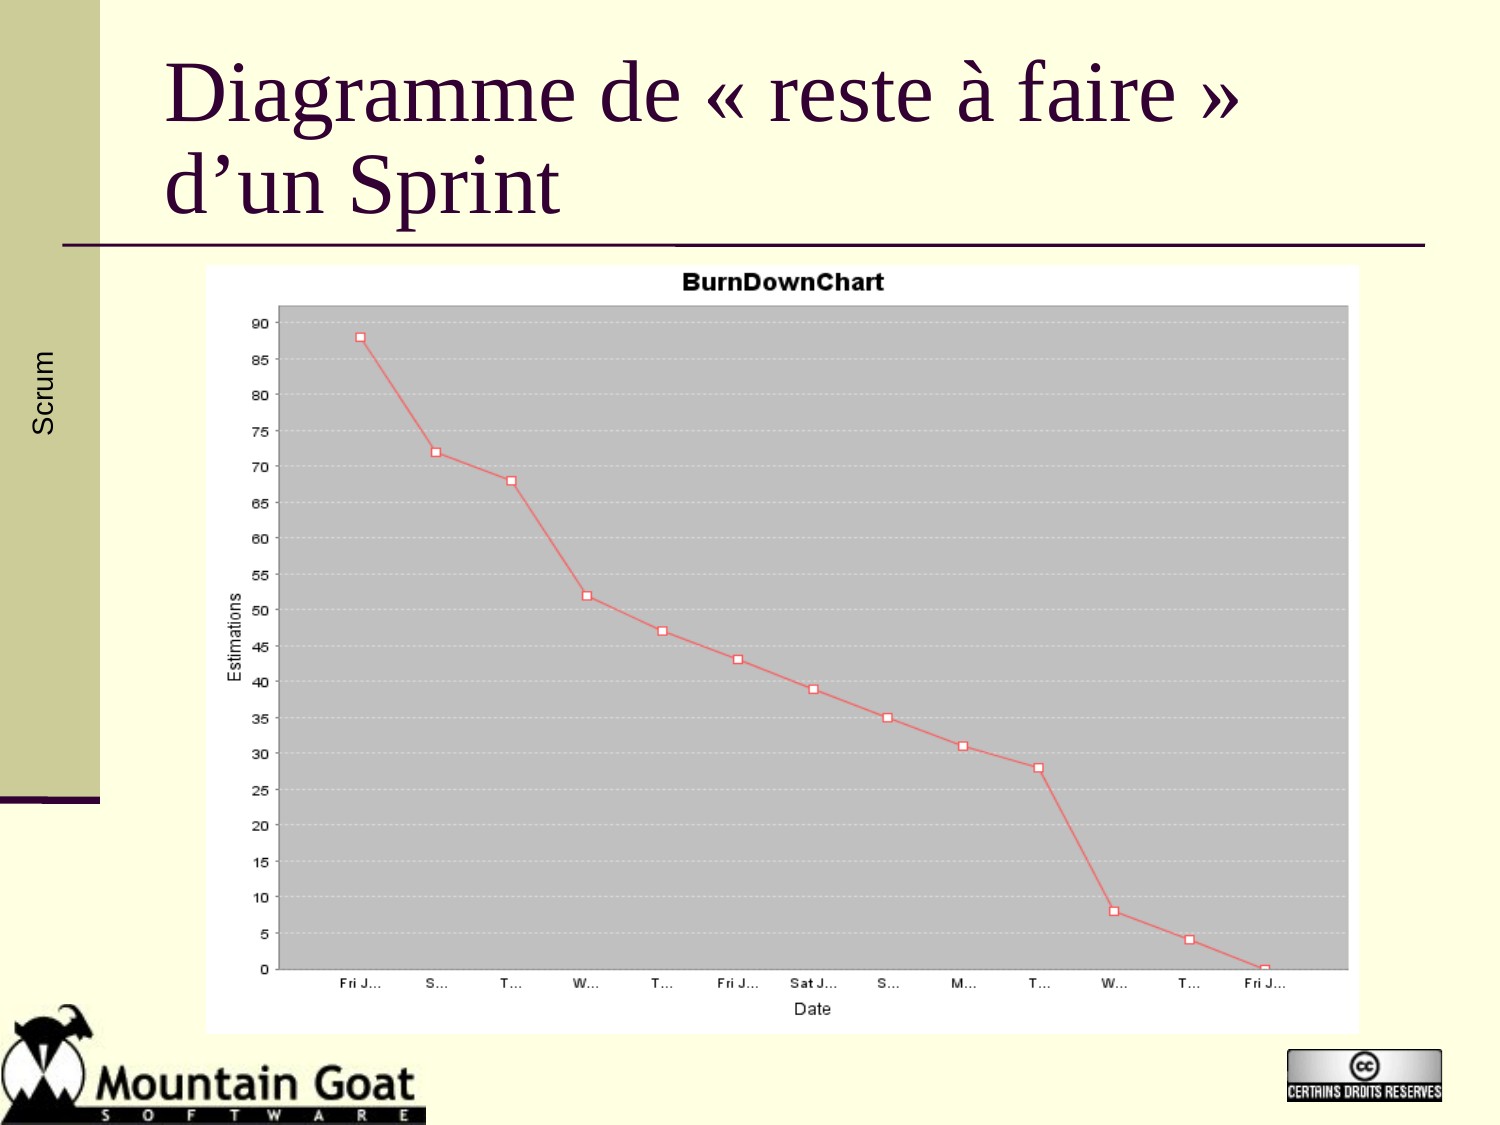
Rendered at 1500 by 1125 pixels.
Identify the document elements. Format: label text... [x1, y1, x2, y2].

picture [0, 265, 1359, 1125]
picture [1287, 1049, 1443, 1102]
text_box Scrum [0, 0, 88, 788]
title Diagramme de « reste à faire » d’un Sprint [150, 32, 1426, 247]
